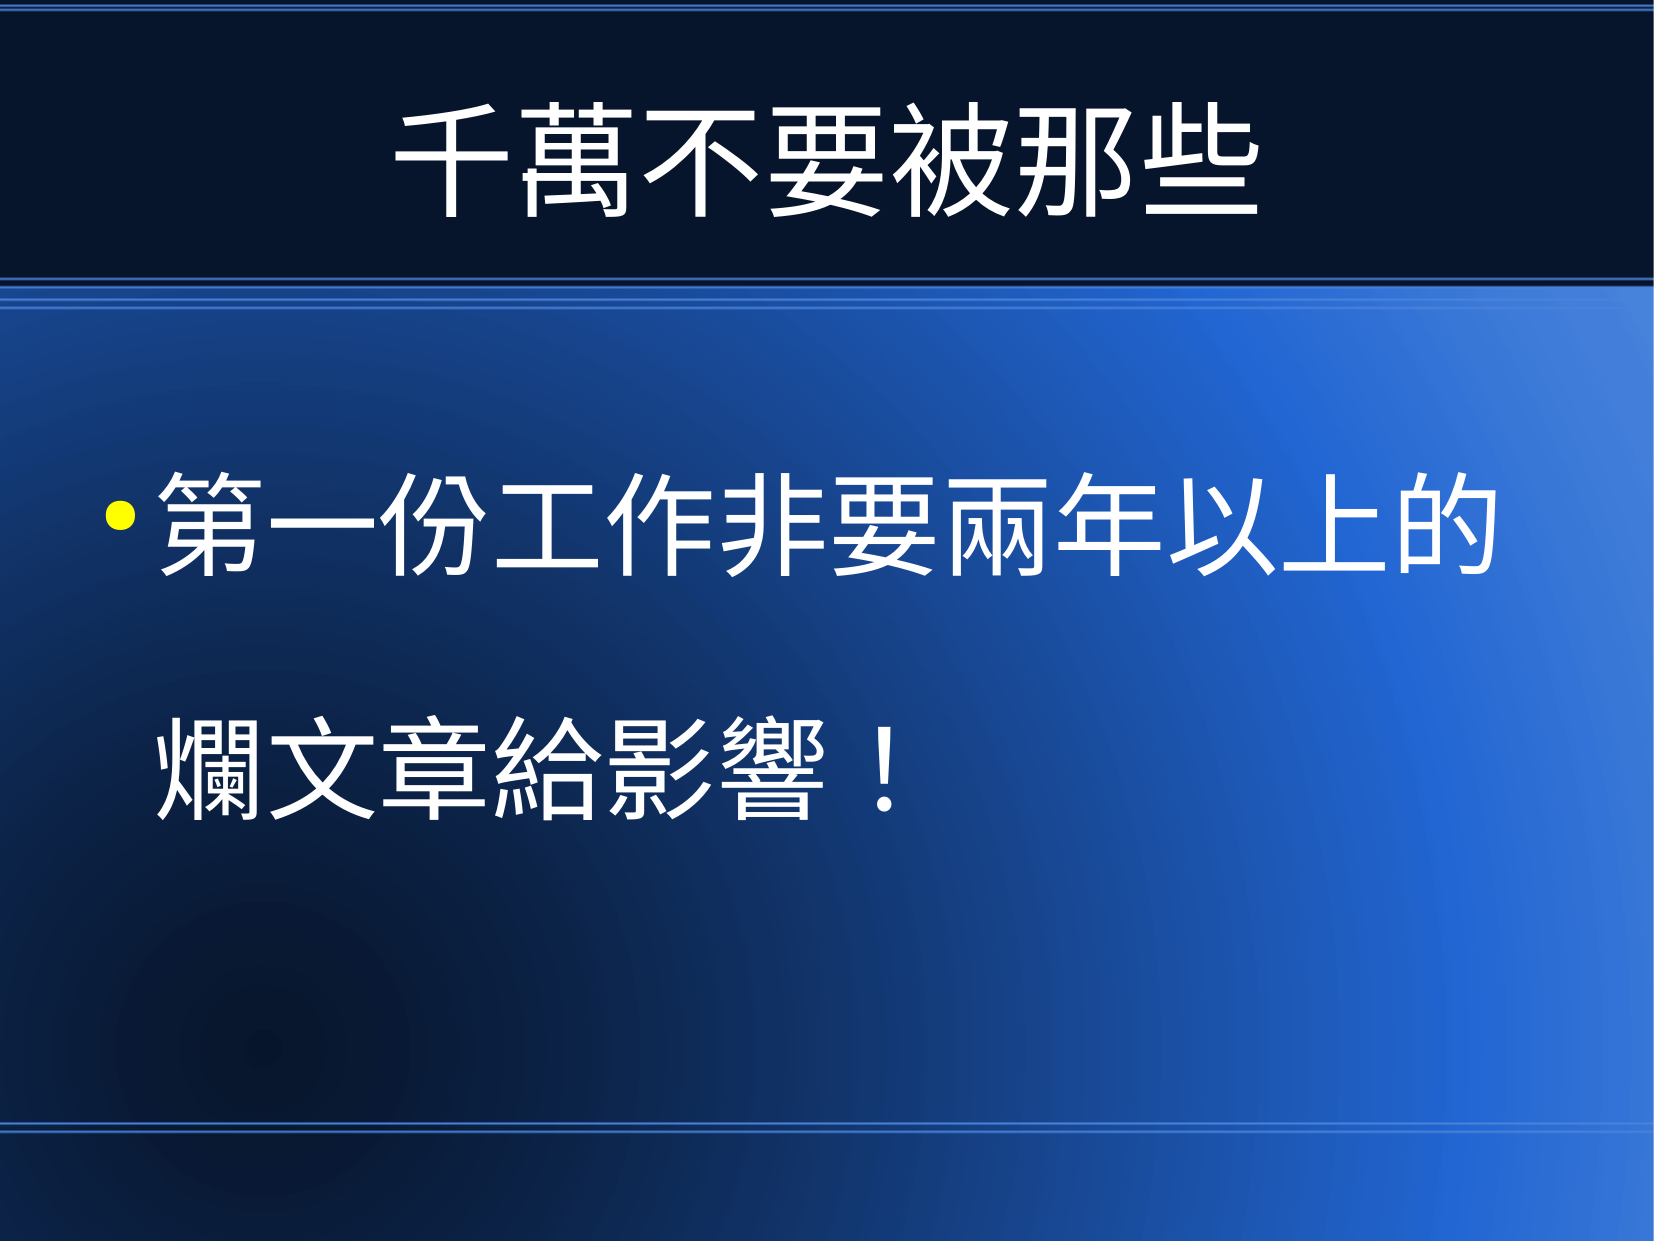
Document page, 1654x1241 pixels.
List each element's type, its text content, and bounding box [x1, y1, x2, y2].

title 千萬不要被那些 [82, 49, 1571, 257]
picture [0, 0, 1654, 1241]
list 第一份工作非要兩年以上的爛文章給影響！ [82, 355, 1571, 1241]
